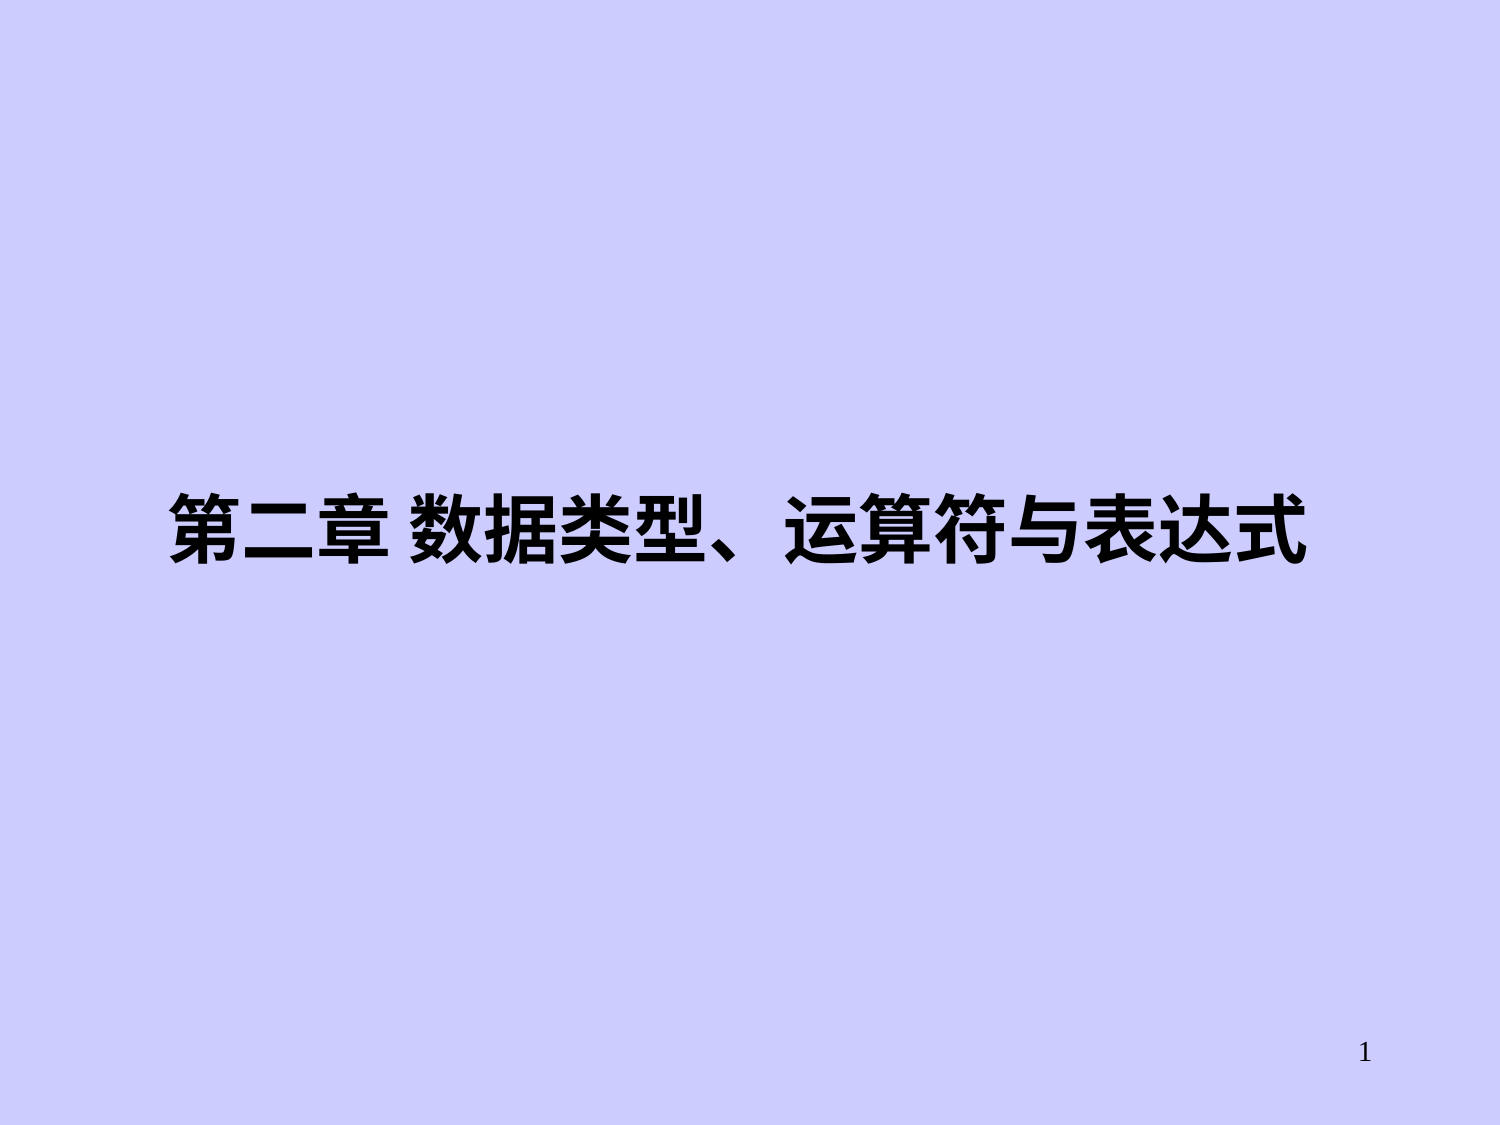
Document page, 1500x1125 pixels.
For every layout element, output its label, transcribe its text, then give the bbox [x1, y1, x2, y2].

text_box 第二章 数据类型、运算符与表达式 [0, 474, 1476, 581]
text_box <编号> [1074, 1025, 1388, 1101]
